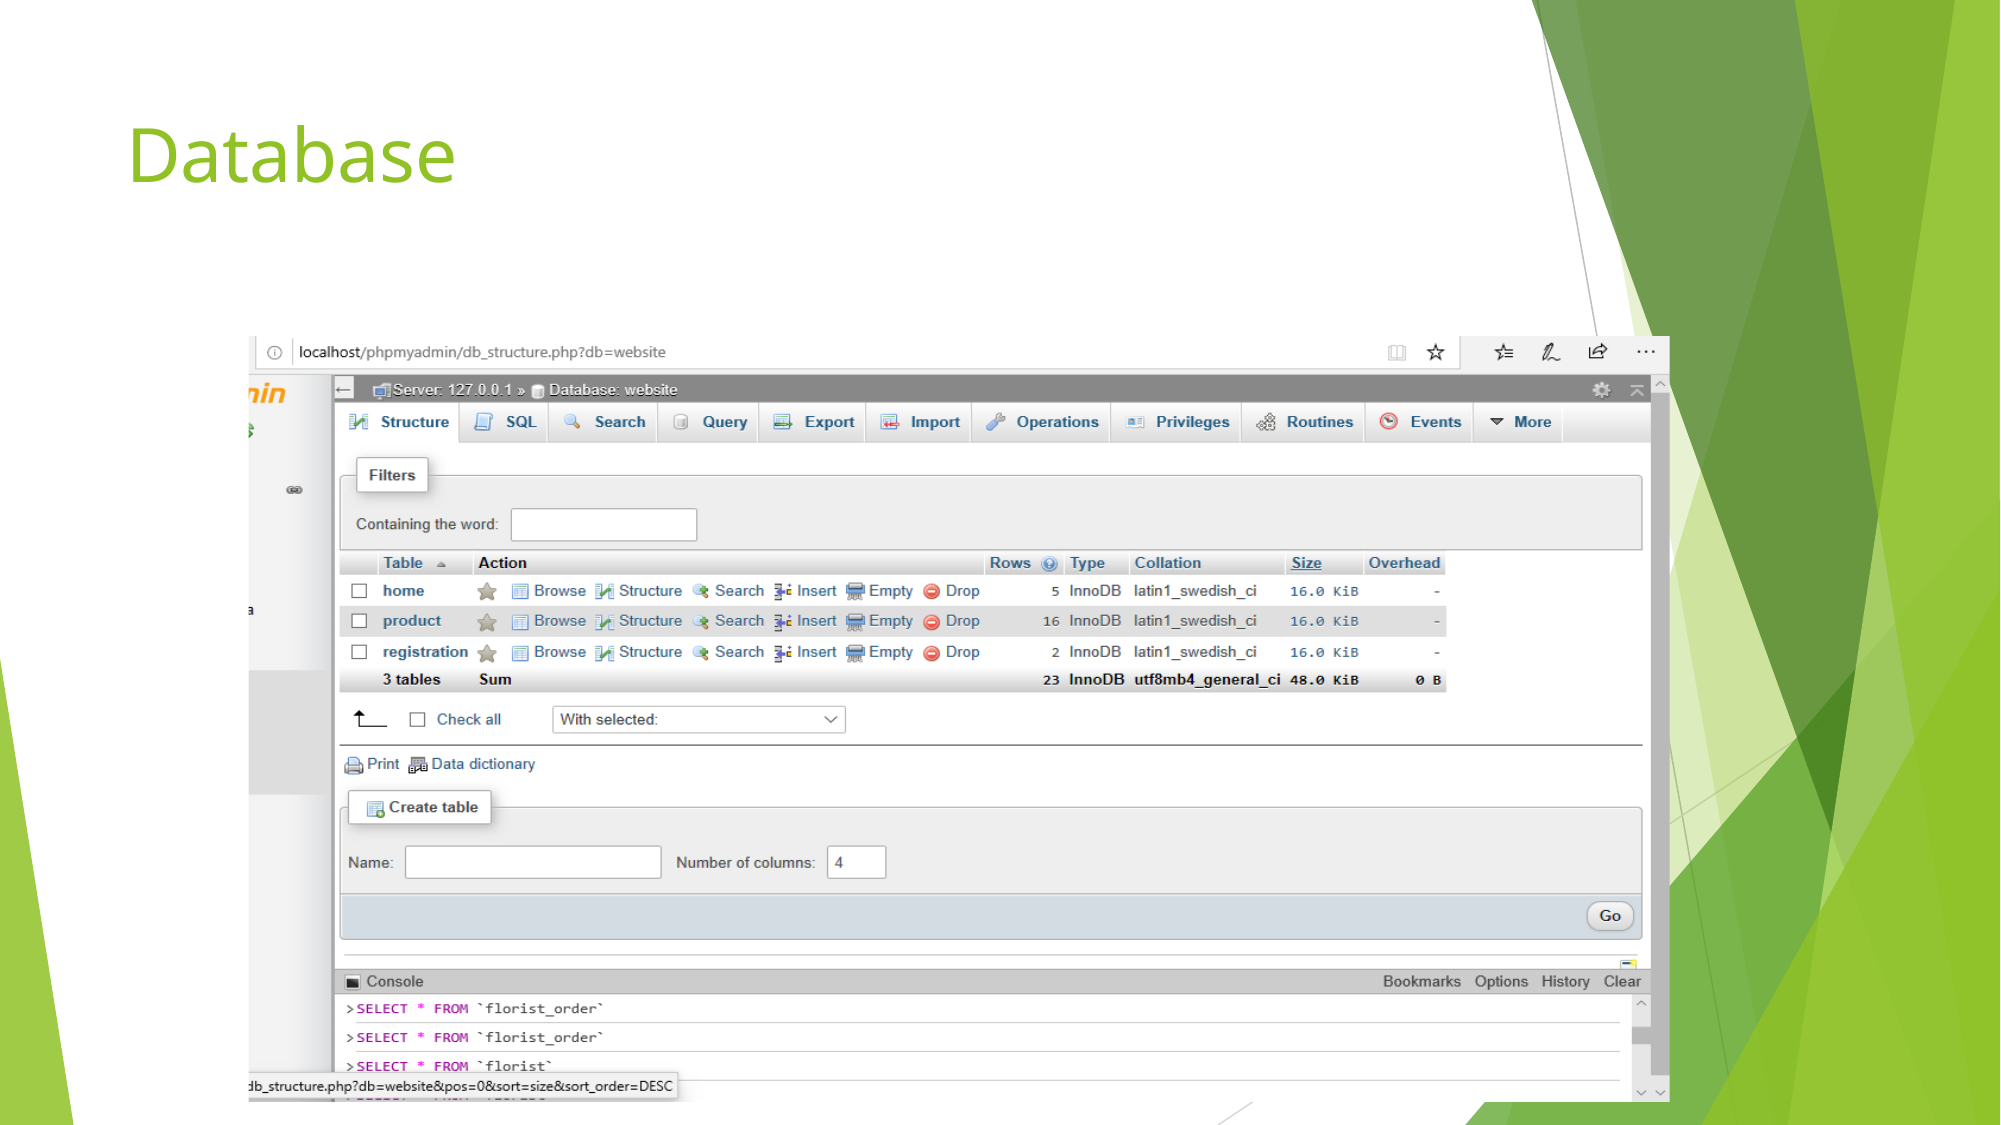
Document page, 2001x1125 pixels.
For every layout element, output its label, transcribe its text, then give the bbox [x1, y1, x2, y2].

title Database [111, 99, 1522, 317]
picture [248, 336, 1670, 1102]
